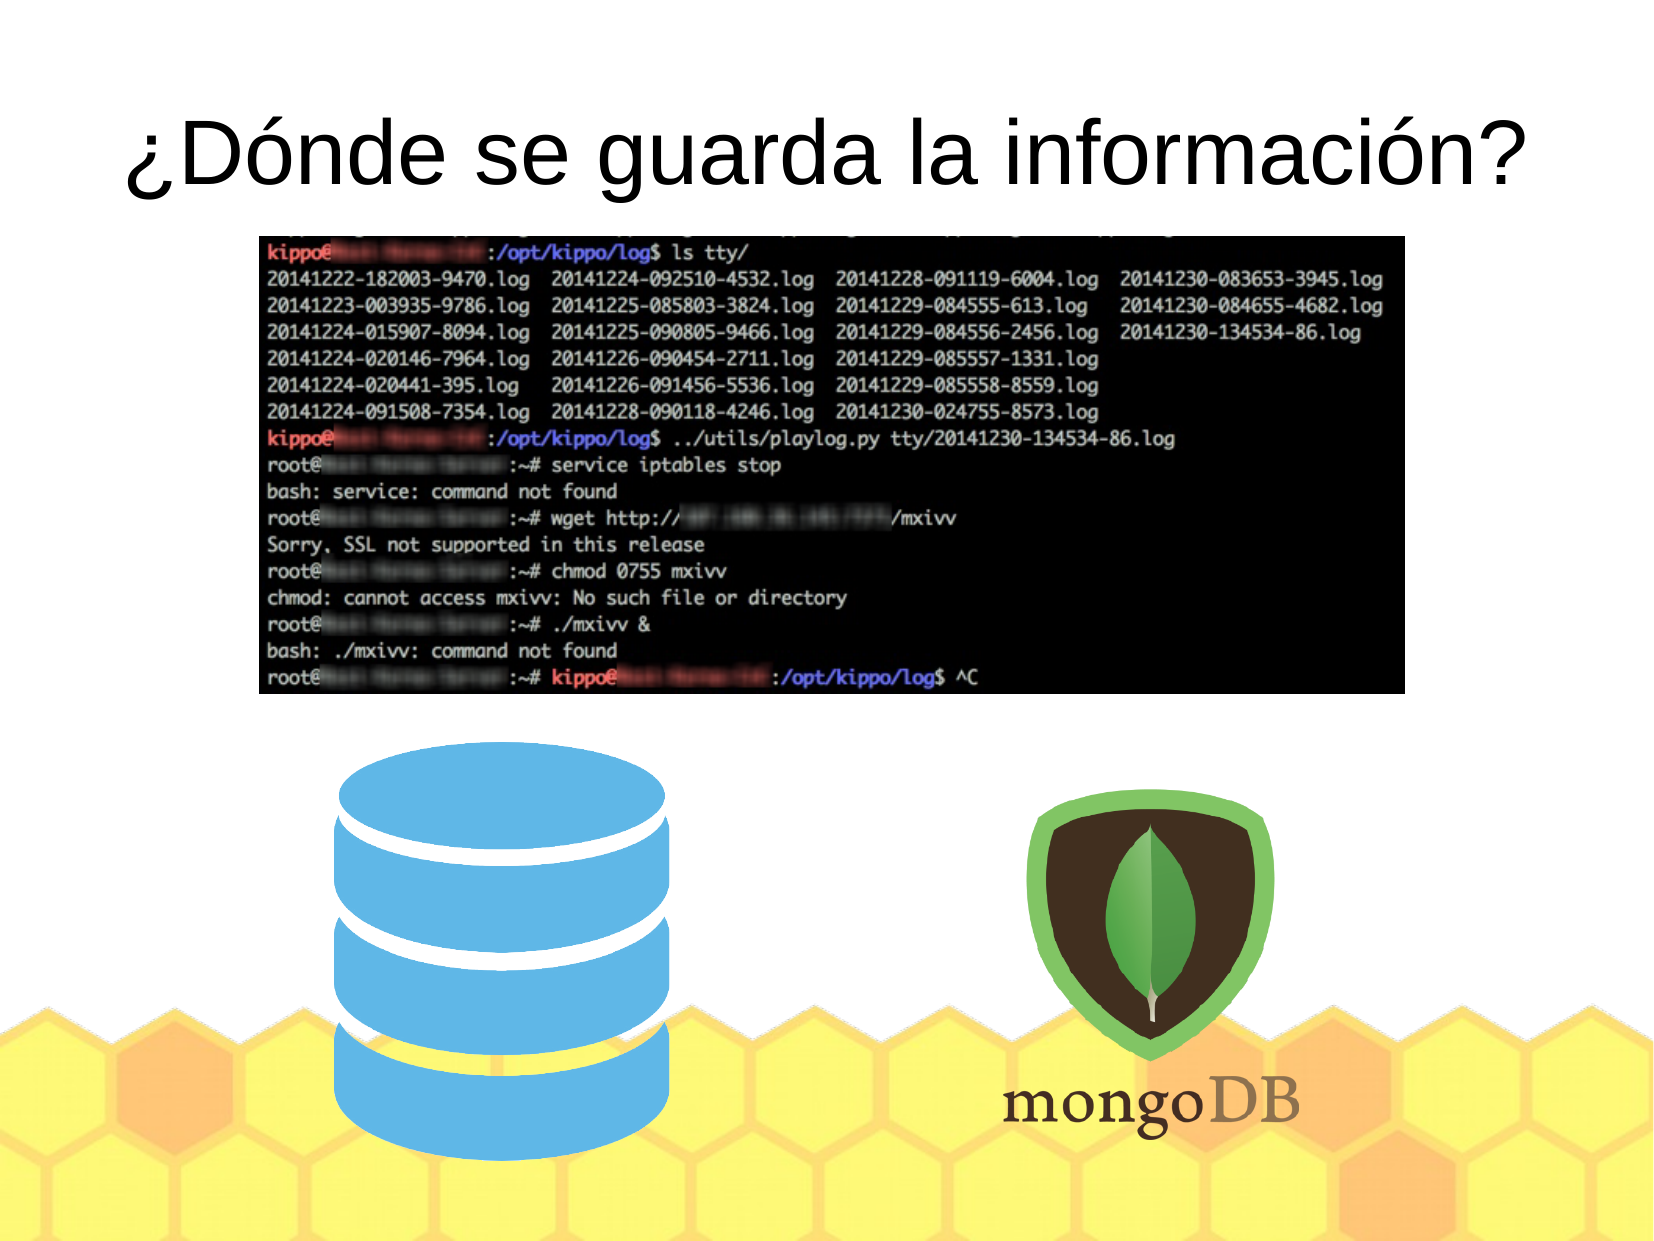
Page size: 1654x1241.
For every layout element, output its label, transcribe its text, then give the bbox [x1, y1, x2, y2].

title ¿Dónde se guarda la información? [82, 49, 1571, 257]
picture [259, 236, 1405, 694]
picture [0, 720, 1654, 1241]
